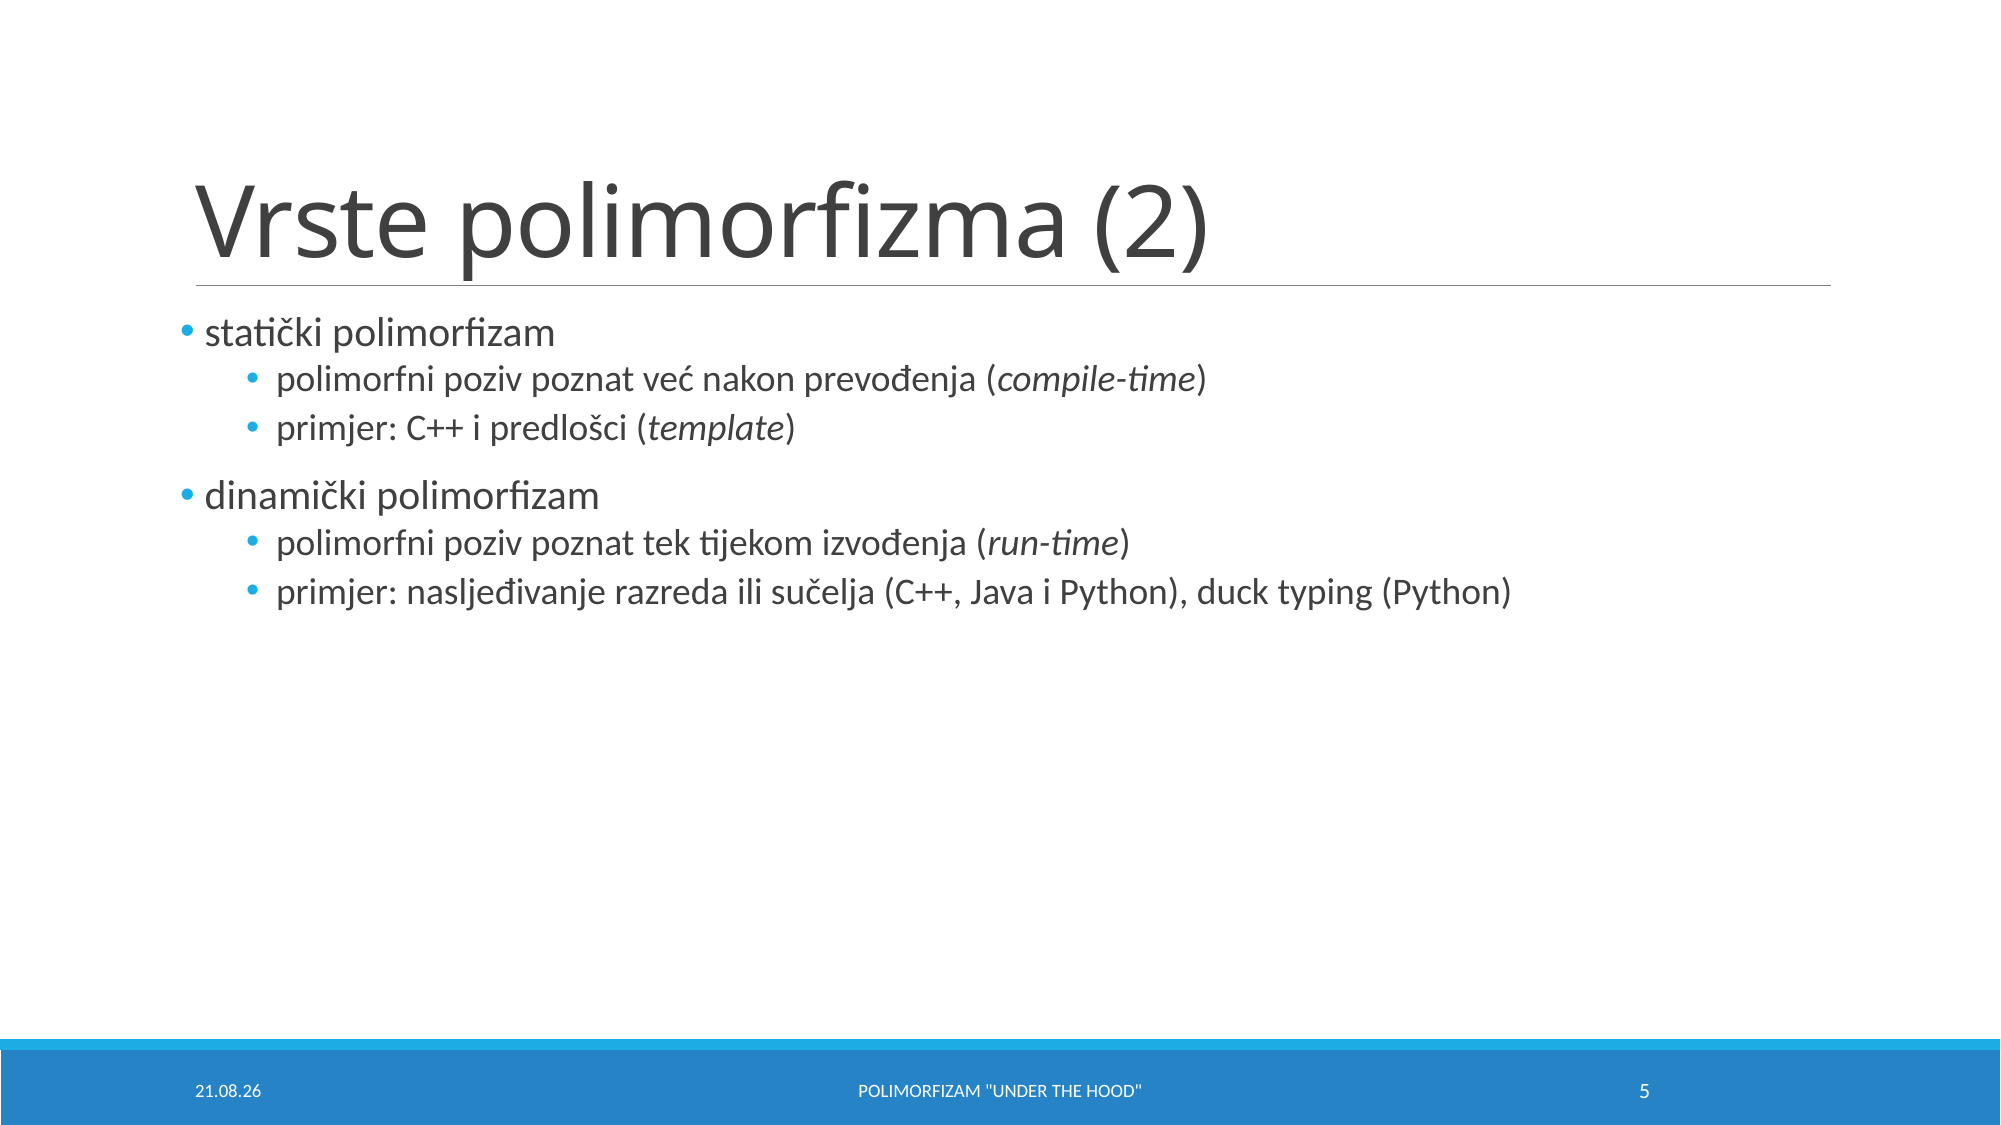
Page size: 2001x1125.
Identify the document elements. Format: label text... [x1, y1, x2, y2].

text_box Polimorfizam "under the hood" [604, 1059, 1396, 1120]
text_box ‹#› [1624, 1059, 1840, 1120]
text_box [180, 1059, 586, 1120]
list statički polimorfizam polimorfni poziv poznat već nakon prevođenja (compile-time) primjer: C++ i predlošci (template) dinamički polimorfizam polimorfni poziv poznat tek tijekom izvođenja (run-time) primjer: nasljeđivanje razreda ili sučelja (C++, Java i Python), duck typing (Python) [180, 302, 1831, 963]
title Vrste polimorfizma (2) [180, 47, 1831, 286]
